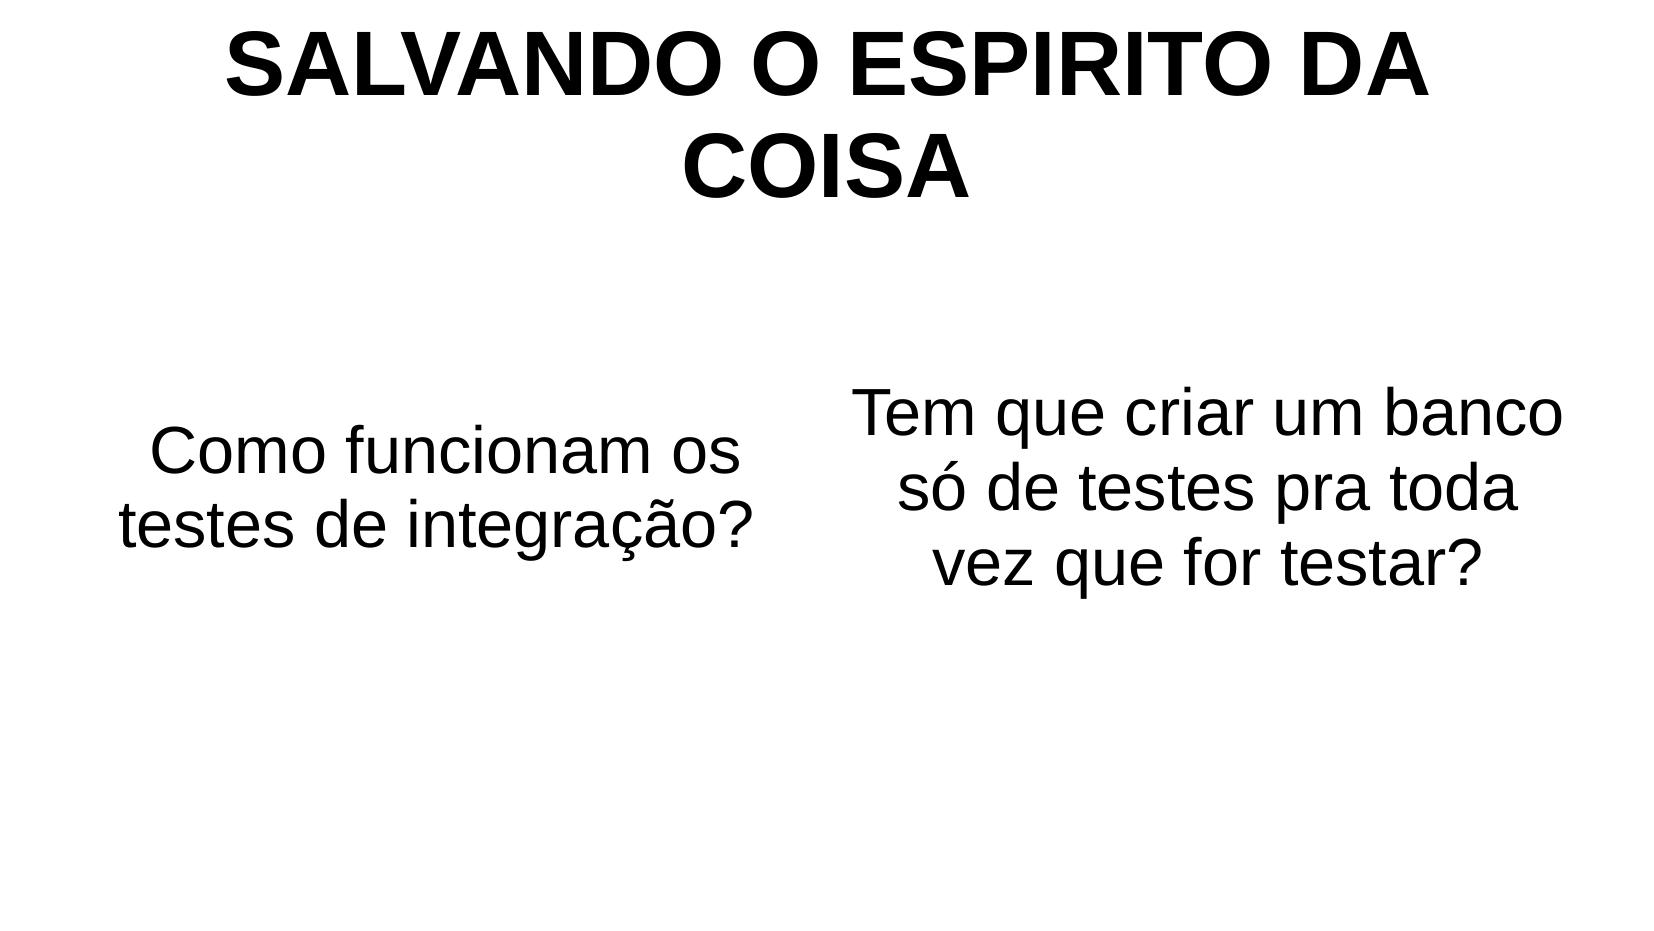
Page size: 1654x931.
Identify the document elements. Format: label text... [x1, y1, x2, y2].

list Como funcionam os testes de integração? [82, 217, 809, 758]
title SALVANDO O ESPIRITO DA COISA [82, 12, 1571, 218]
list Tem que criar um banco só de testes pra toda vez que for testar? [845, 217, 1572, 758]
